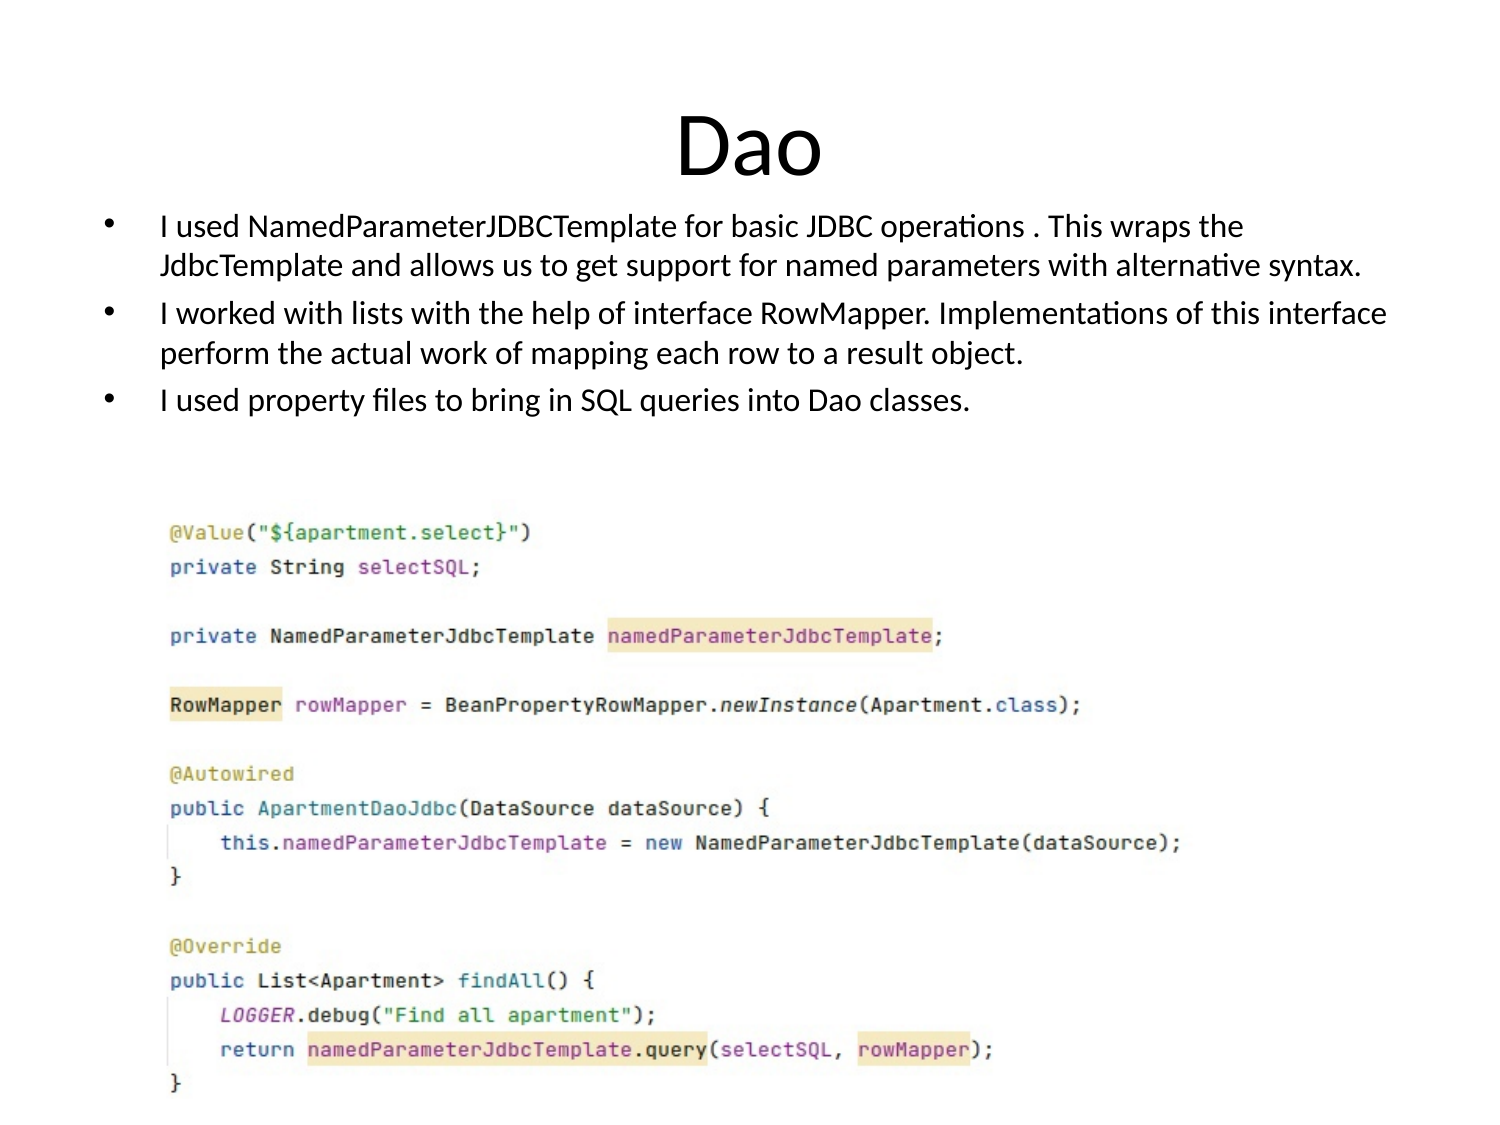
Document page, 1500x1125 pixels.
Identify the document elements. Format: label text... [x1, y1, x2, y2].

list I used NamedParameterJDBCTemplate for basic JDBC operations . This wraps the JdbcTemplate and allows us to get support for named parameters with alternative syntax. I worked with lists with the help of interface RowMapper. Implementations of this interface perform the actual work of mapping each row to a result object. I used property files to bring in SQL queries into Dao classes. [88, 196, 1439, 939]
picture [142, 499, 1205, 1099]
title Dao [75, 45, 1425, 233]
